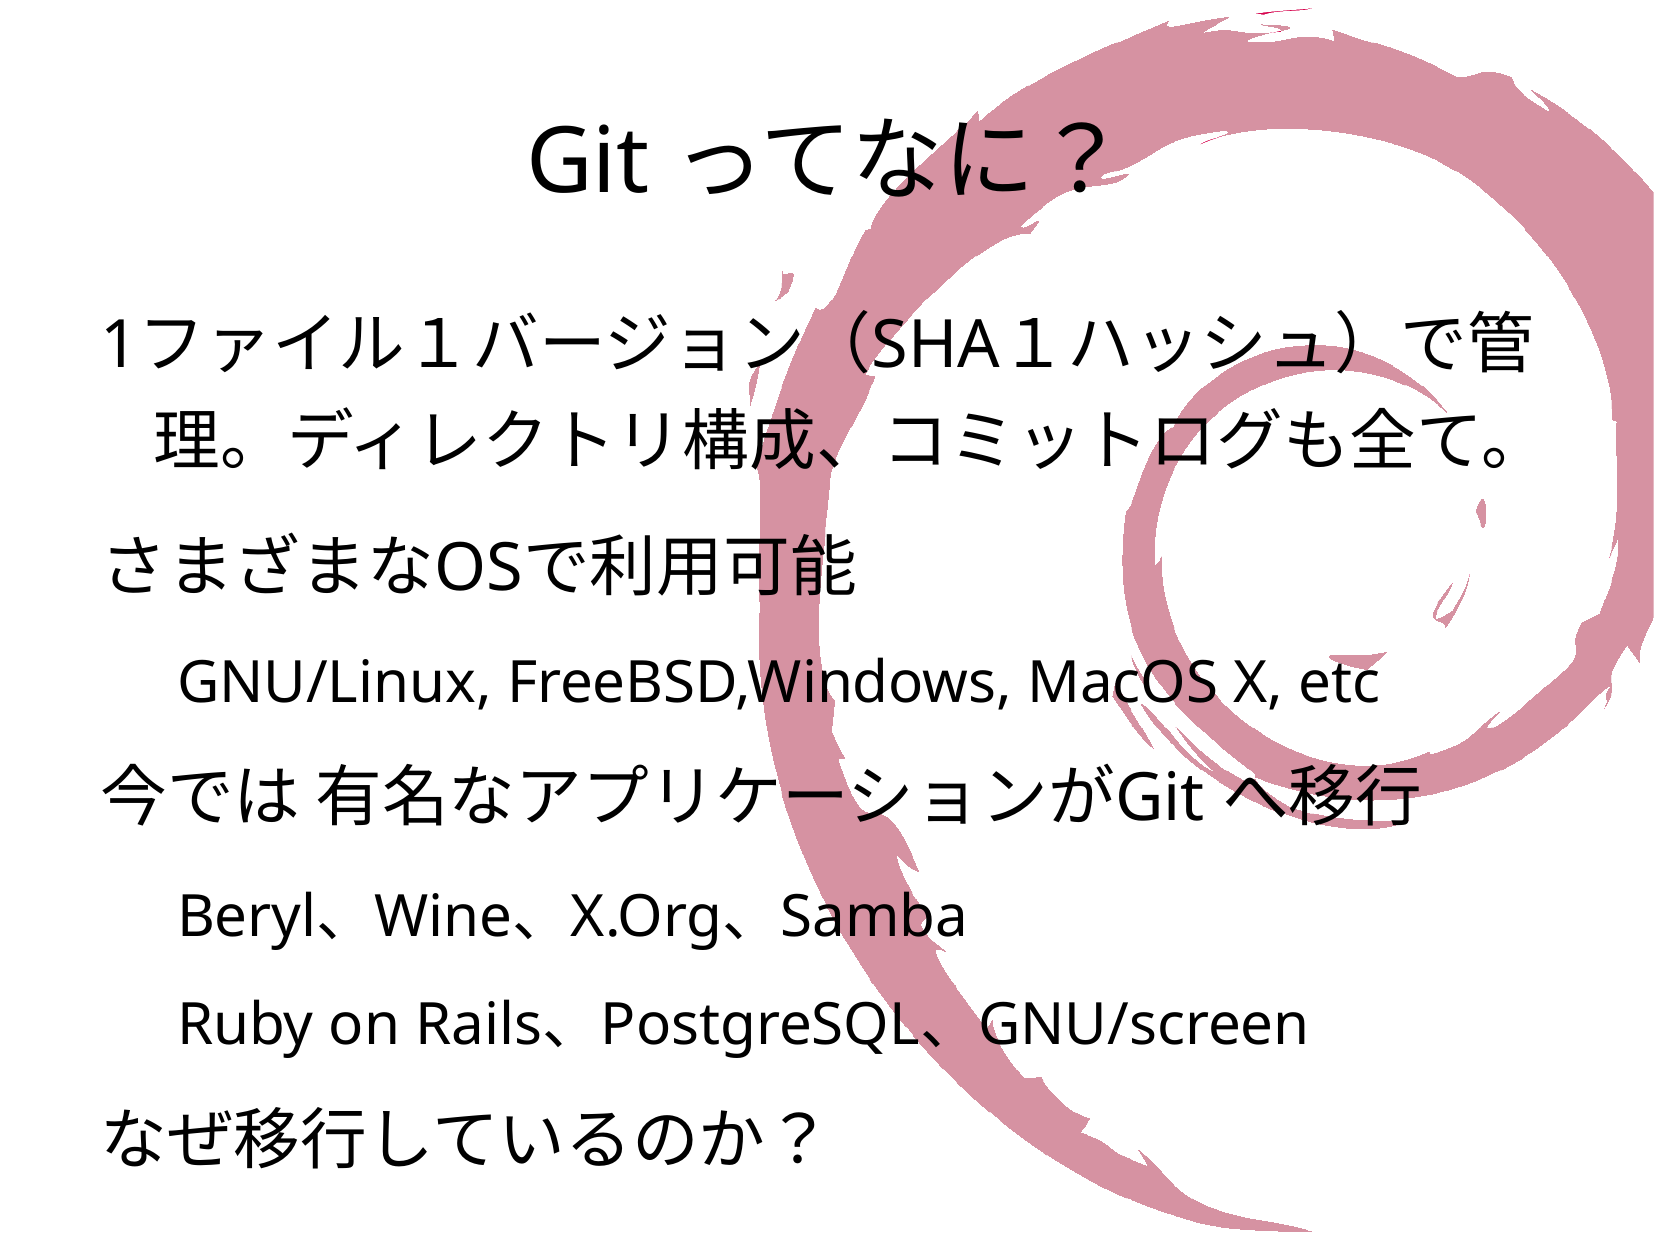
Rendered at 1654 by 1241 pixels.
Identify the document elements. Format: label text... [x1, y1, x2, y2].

picture [738, 0, 1654, 1241]
list 1ファイル１バージョン（SHA１ハッシュ）で管理。ディレクトリ構成、コミットログも全て。 さまざまなOSで利用可能 GNU/Linux, FreeBSD,Windows, MacOS X, etc 今では 有名なアプリケーションがGit へ移行 Beryl、Wine、X.Org、Samba Ruby on Rails、PostgreSQL、GNU/screen なぜ移行しているのか？ [82, 290, 1571, 1201]
title Git ってなに？ [82, 56, 1571, 250]
